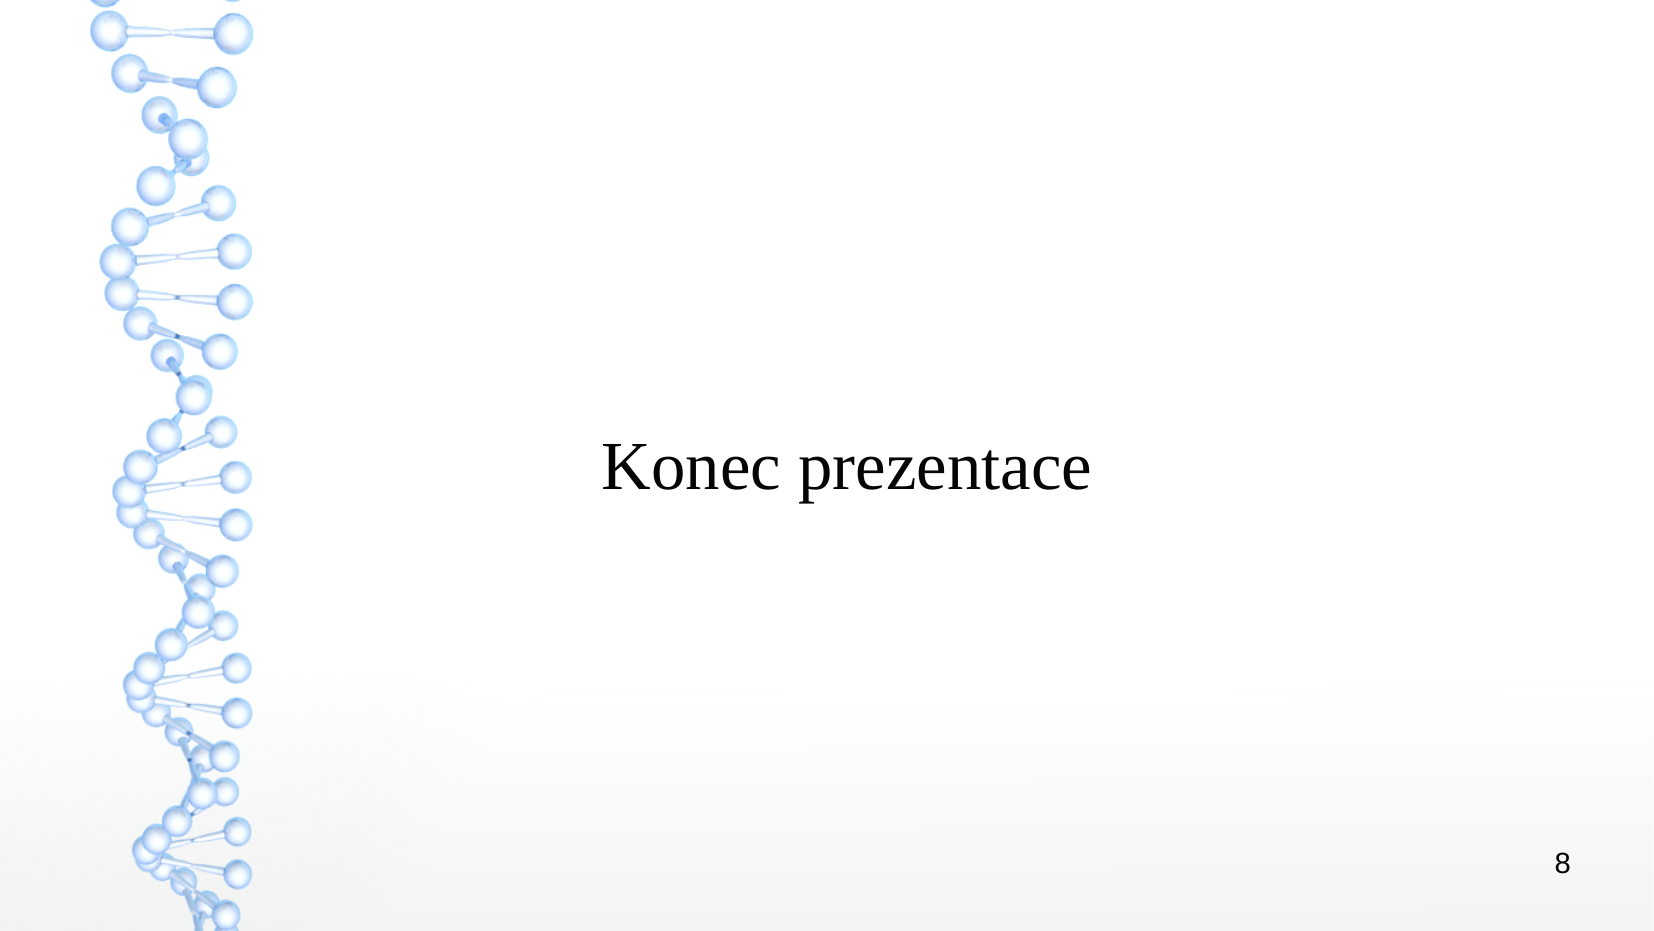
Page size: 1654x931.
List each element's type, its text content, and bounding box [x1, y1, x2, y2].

picture [0, 0, 1654, 931]
title Konec prezentace [183, 389, 1512, 544]
